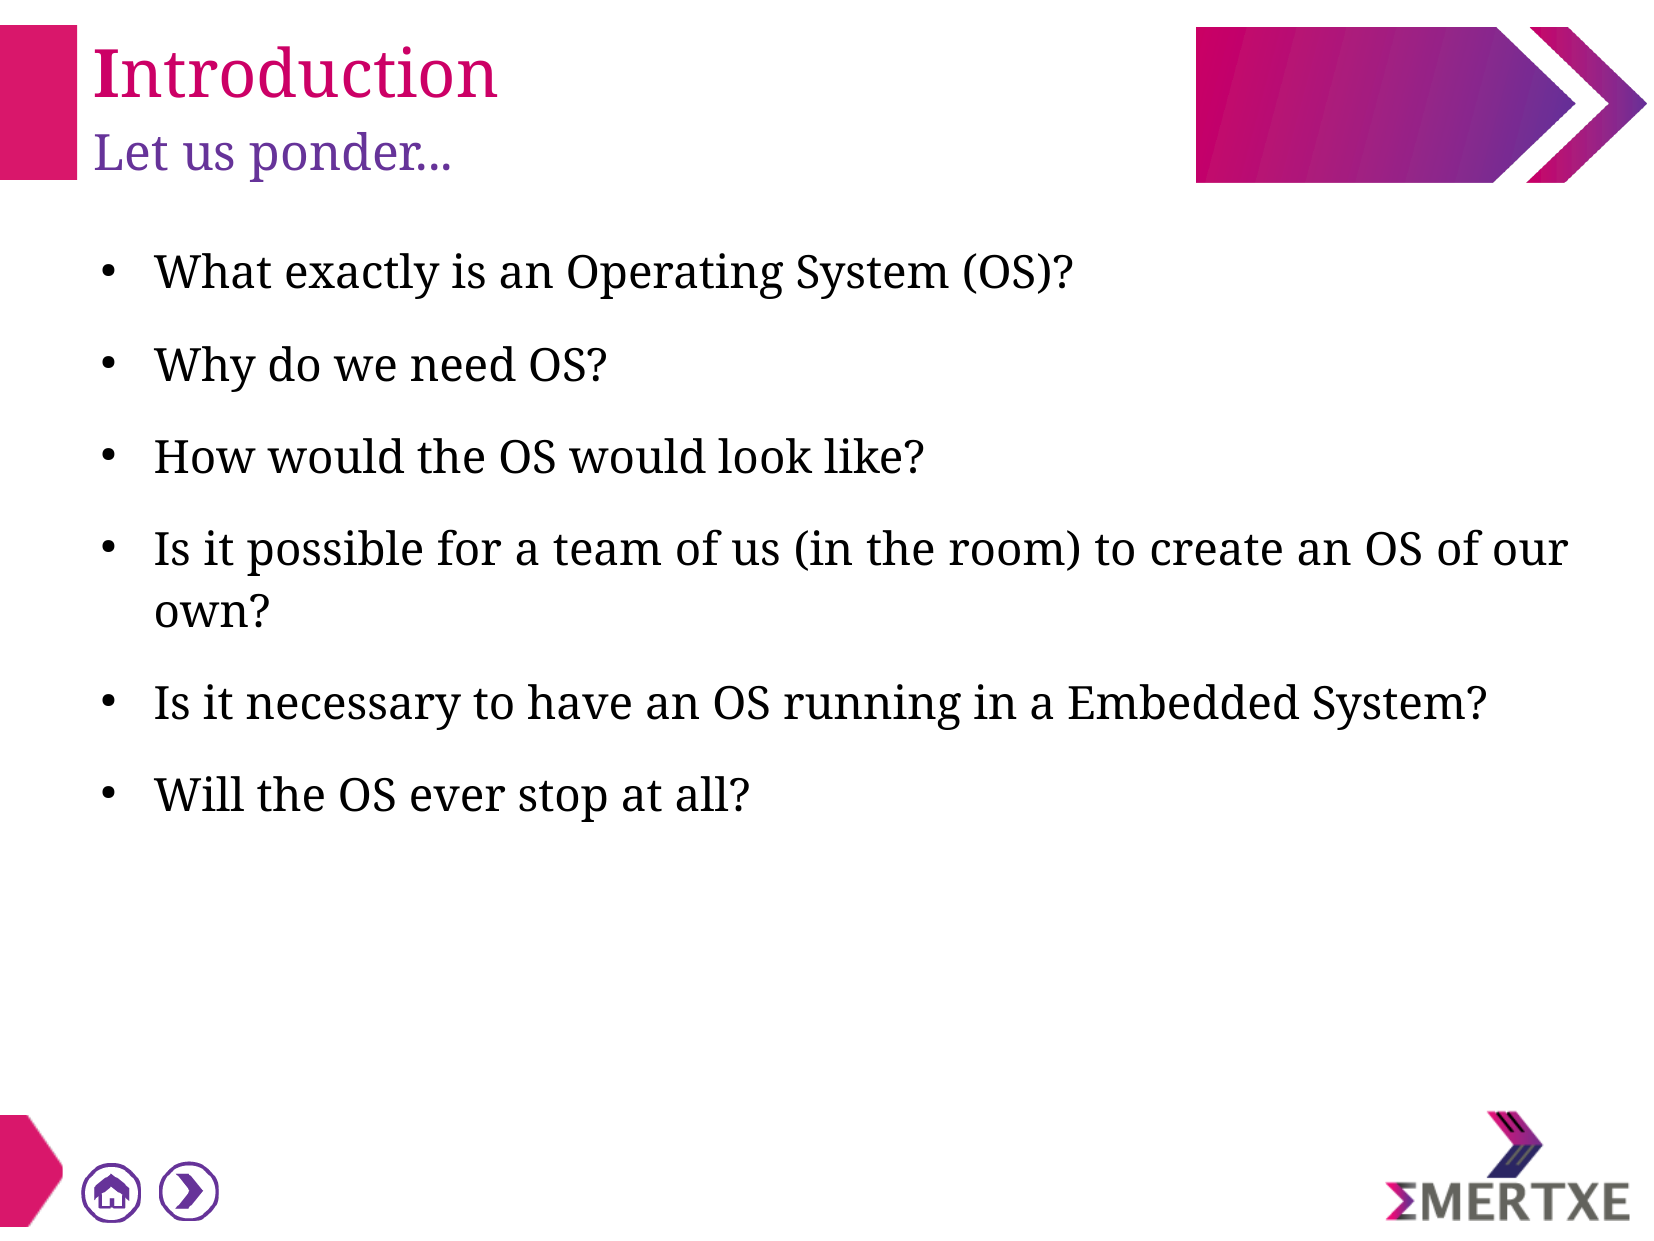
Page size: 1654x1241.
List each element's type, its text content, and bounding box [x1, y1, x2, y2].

picture [159, 1161, 219, 1221]
picture [1385, 1107, 1631, 1221]
list What exactly is an Operating System (OS)? Why do we need OS? How would the OS would look like? Is it possible for a team of us (in the room) to create an OS of our own? Is it necessary to have an OS running in a Embedded System? Will the OS ever stop at all? [82, 240, 1571, 1081]
picture [1571, 27, 1647, 183]
picture [81, 1163, 141, 1223]
title Introduction Let us ponder... [93, 2, 1571, 210]
